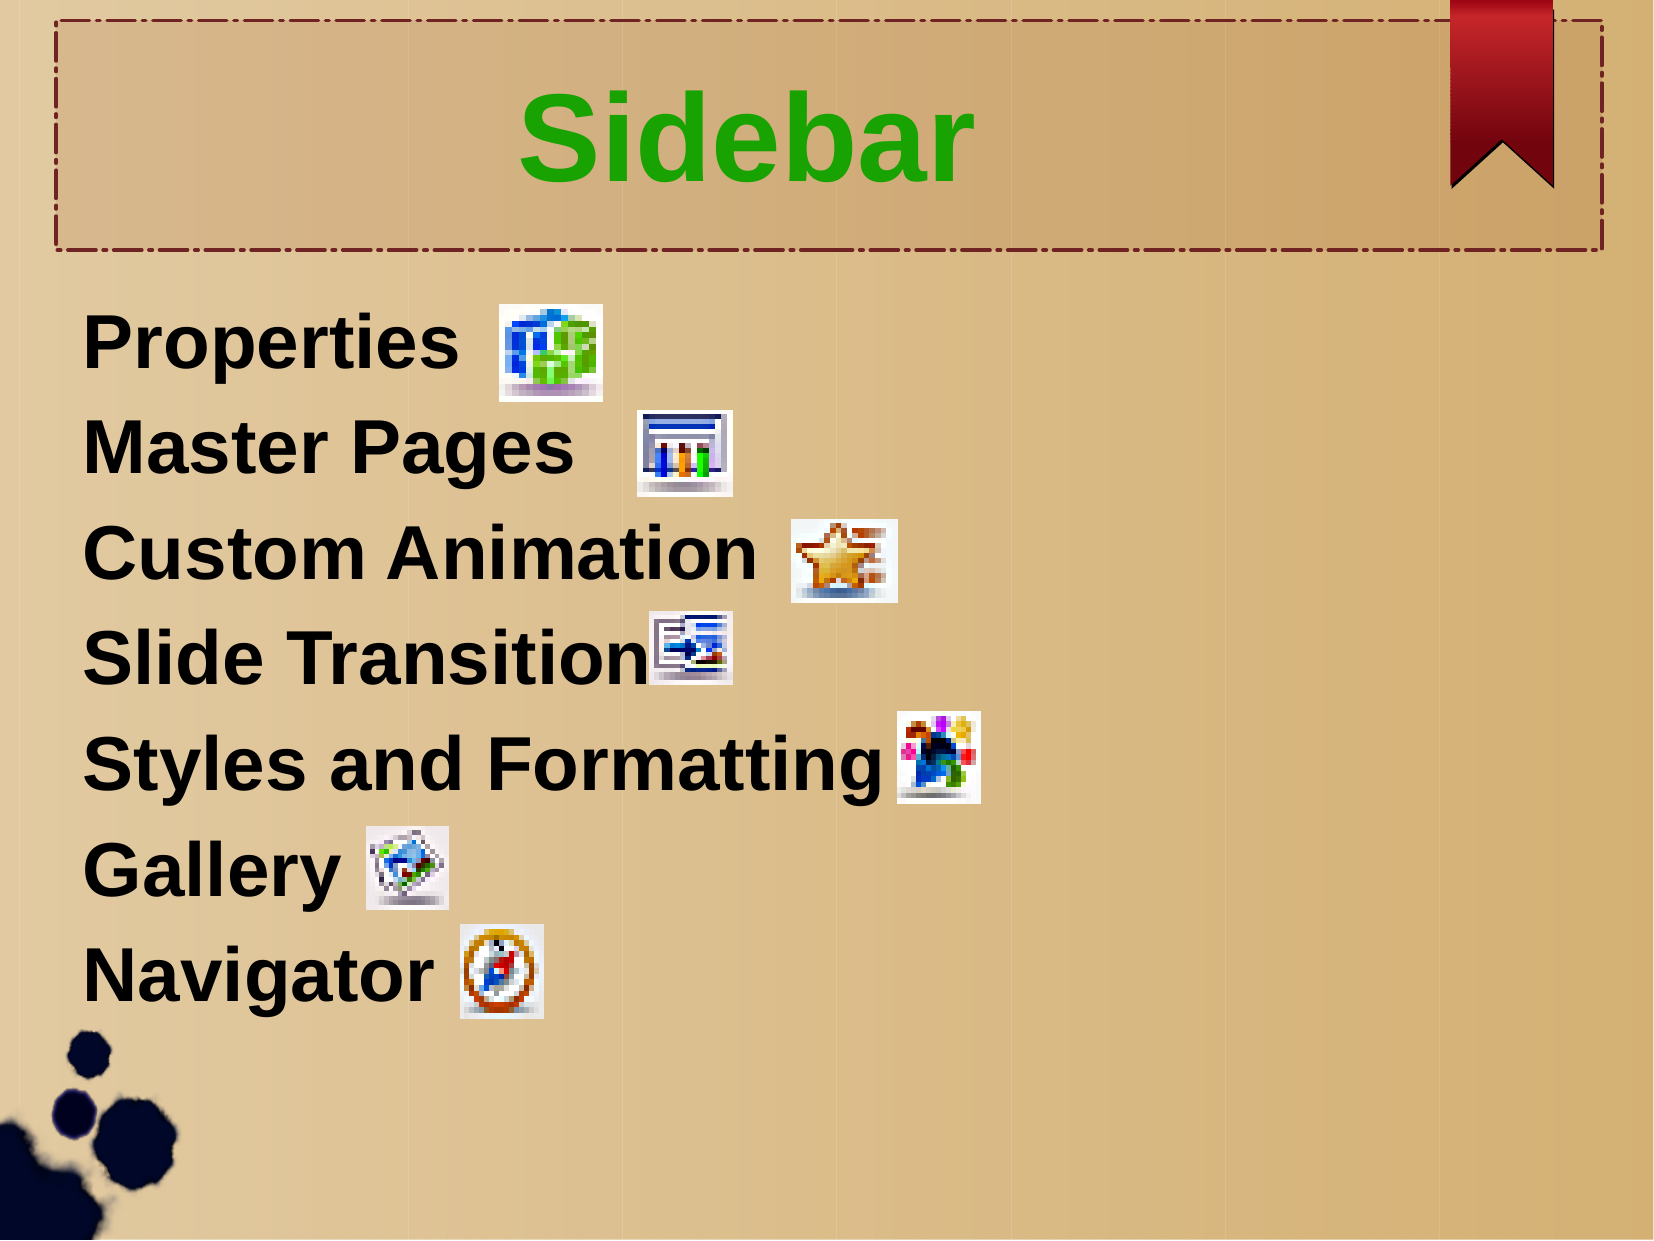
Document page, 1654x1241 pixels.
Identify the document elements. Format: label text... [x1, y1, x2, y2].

picture [499, 304, 603, 402]
picture [460, 924, 544, 1019]
picture [649, 611, 733, 686]
title Sidebar [82, 47, 1412, 229]
picture [791, 519, 898, 603]
list Properties Master Pages Custom Animation Slide Transition Styles and Formatting Gallery Navigator [82, 299, 1571, 1019]
picture [366, 826, 449, 910]
picture [897, 711, 981, 804]
picture [637, 410, 733, 497]
